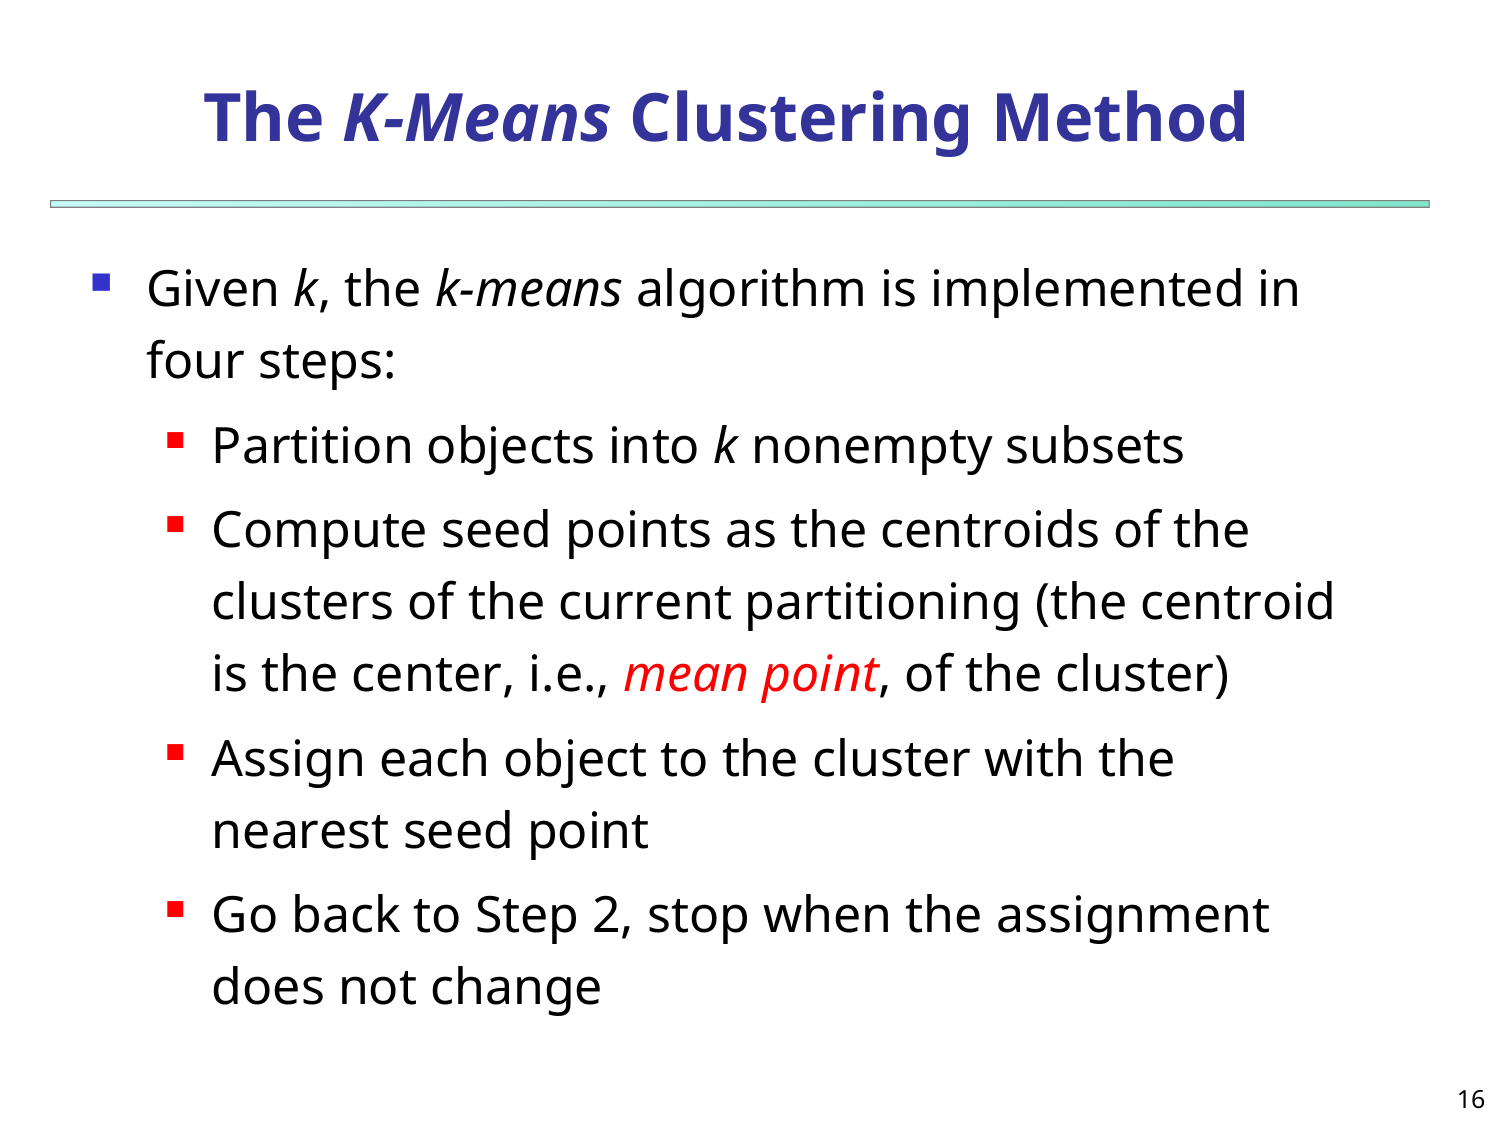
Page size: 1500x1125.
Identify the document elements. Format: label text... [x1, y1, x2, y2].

text_box 18 [1187, 1062, 1500, 1125]
title The K-Means Clustering Method [134, 0, 1332, 163]
list Given k, the k-means algorithm is implemented in four steps: Partition objects into k nonempty subsets Compute seed points as the centroids of the clusters of the current partitioning (the centroid is the center, i.e., mean point, of the cluster) Assign each object to the cluster with the nearest seed point Go back to Step 2, stop when the assignment does not change [75, 237, 1363, 1095]
